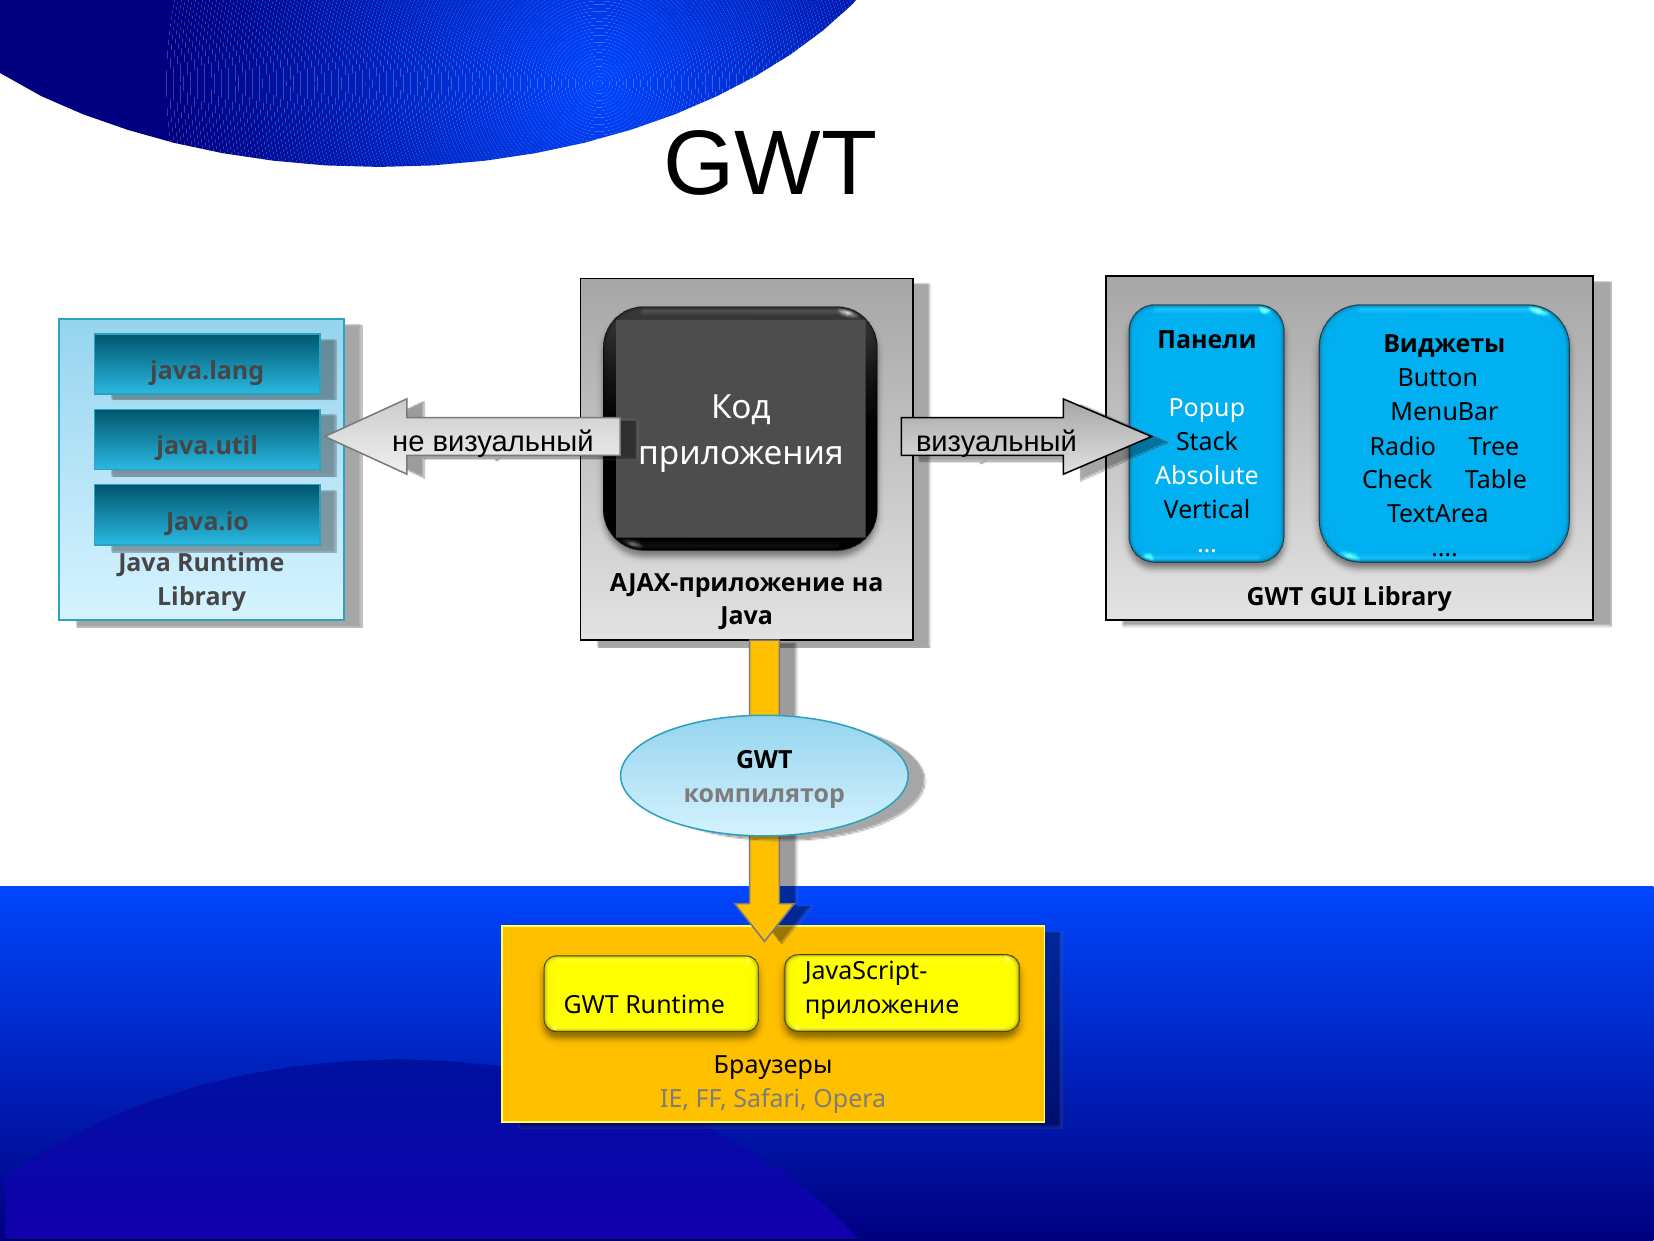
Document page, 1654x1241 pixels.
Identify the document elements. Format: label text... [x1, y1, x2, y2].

text_box Виджеты Button MenuBar Radio Tree Check Table TextArea …. [1331, 318, 1558, 551]
text_box java.util [94, 409, 321, 470]
text_box не визуальный [324, 398, 621, 475]
text_box Java.io [94, 484, 321, 546]
text_box GWT Runtime [548, 960, 756, 1029]
text_box JavaScript- приложение [790, 960, 1016, 1029]
text_box GWT GUI Library [1105, 276, 1593, 621]
text_box [734, 836, 795, 942]
text_box Код приложения [616, 319, 866, 538]
picture [1306, 298, 1595, 581]
text_box GWT компилятор [620, 715, 909, 836]
title GWT [64, 59, 1477, 267]
picture [591, 300, 890, 569]
text_box Панели Popup Stack Absolute Vertical … [1137, 313, 1277, 555]
text_box Браузеры IE, FF, Safari, Opera [501, 926, 1045, 1123]
text_box [749, 640, 780, 715]
text_box java.lang [94, 334, 321, 395]
text_box Java Runtime Library [59, 319, 344, 621]
picture [531, 945, 1034, 1051]
text_box AJAX-приложение на Java [580, 278, 913, 640]
text_box визуальный [901, 398, 1152, 475]
picture [1116, 298, 1297, 581]
